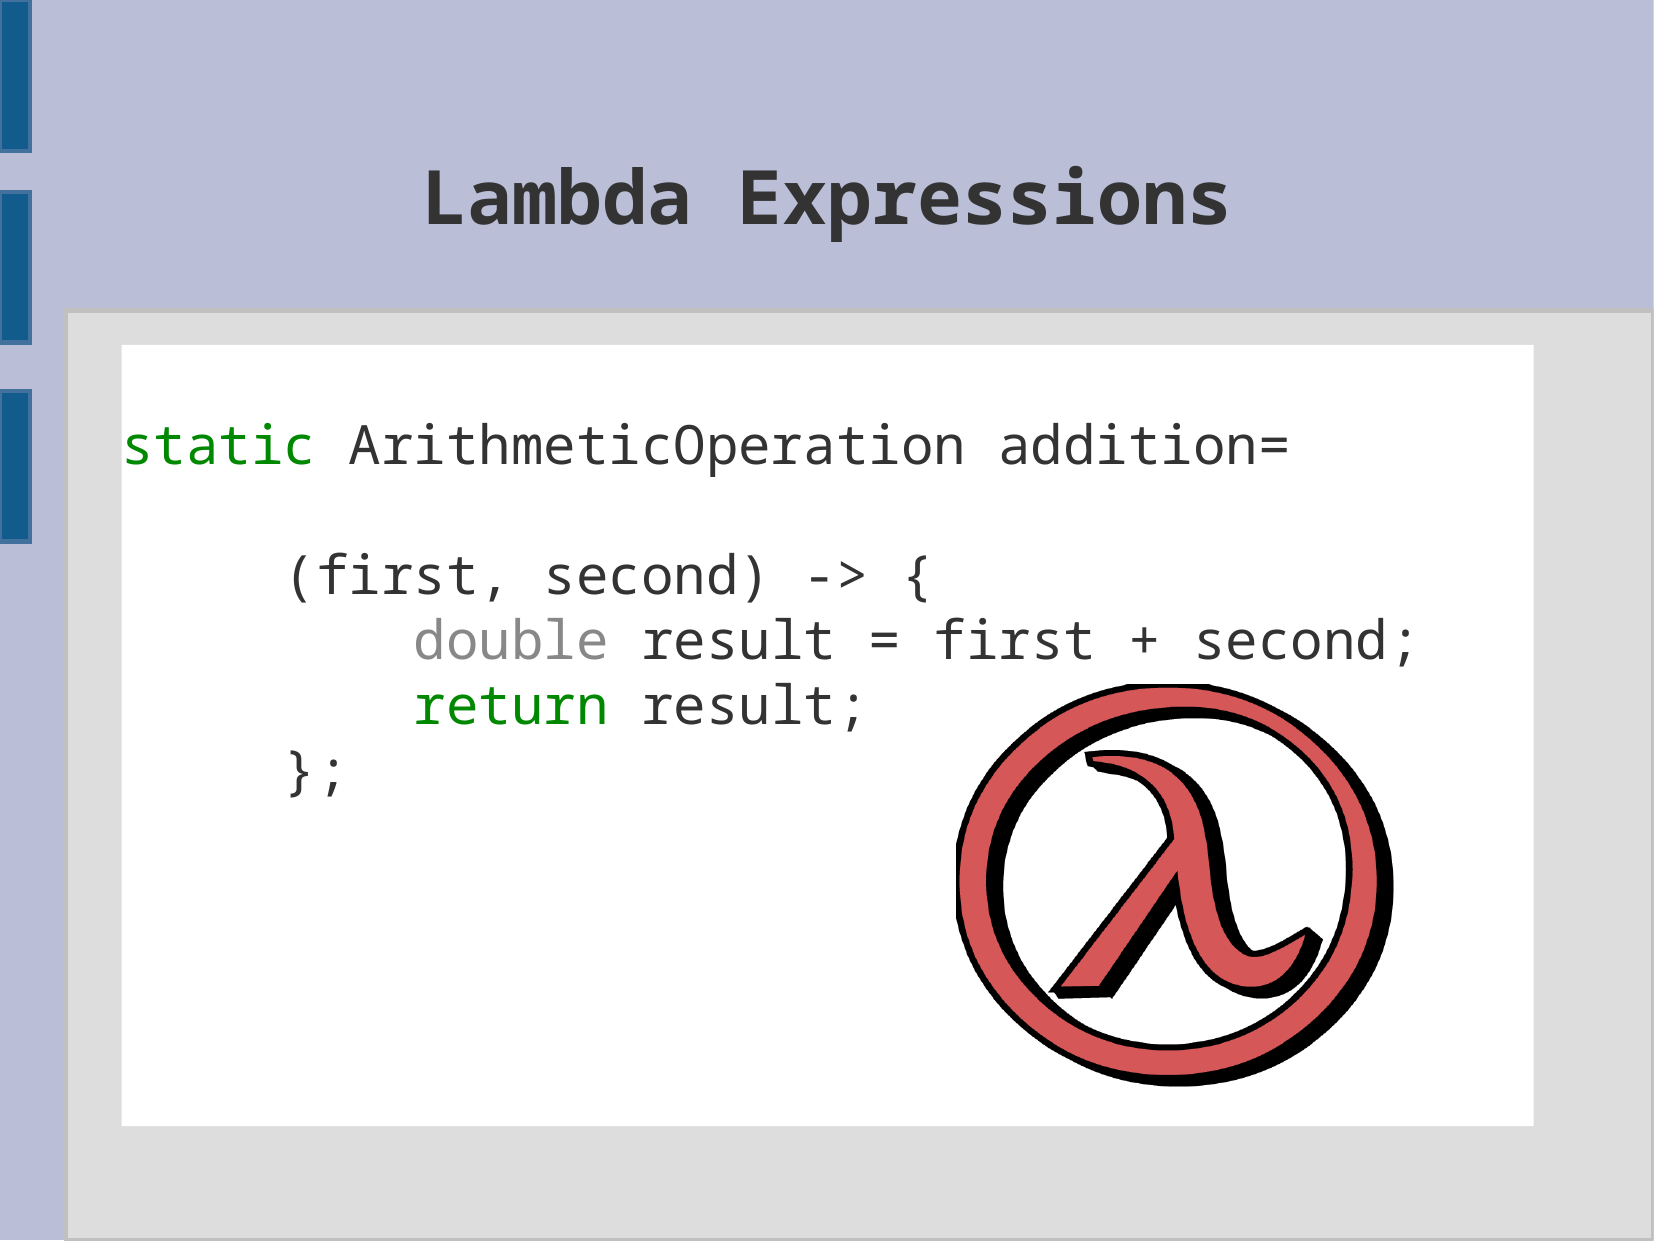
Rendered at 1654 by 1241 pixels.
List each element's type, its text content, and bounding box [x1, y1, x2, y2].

title Lambda Expressions [121, 91, 1534, 299]
list static ArithmeticOperation addition= (first, second) -> { double result = first + second; return result; }; [121, 344, 1534, 1127]
picture [956, 685, 1394, 1087]
